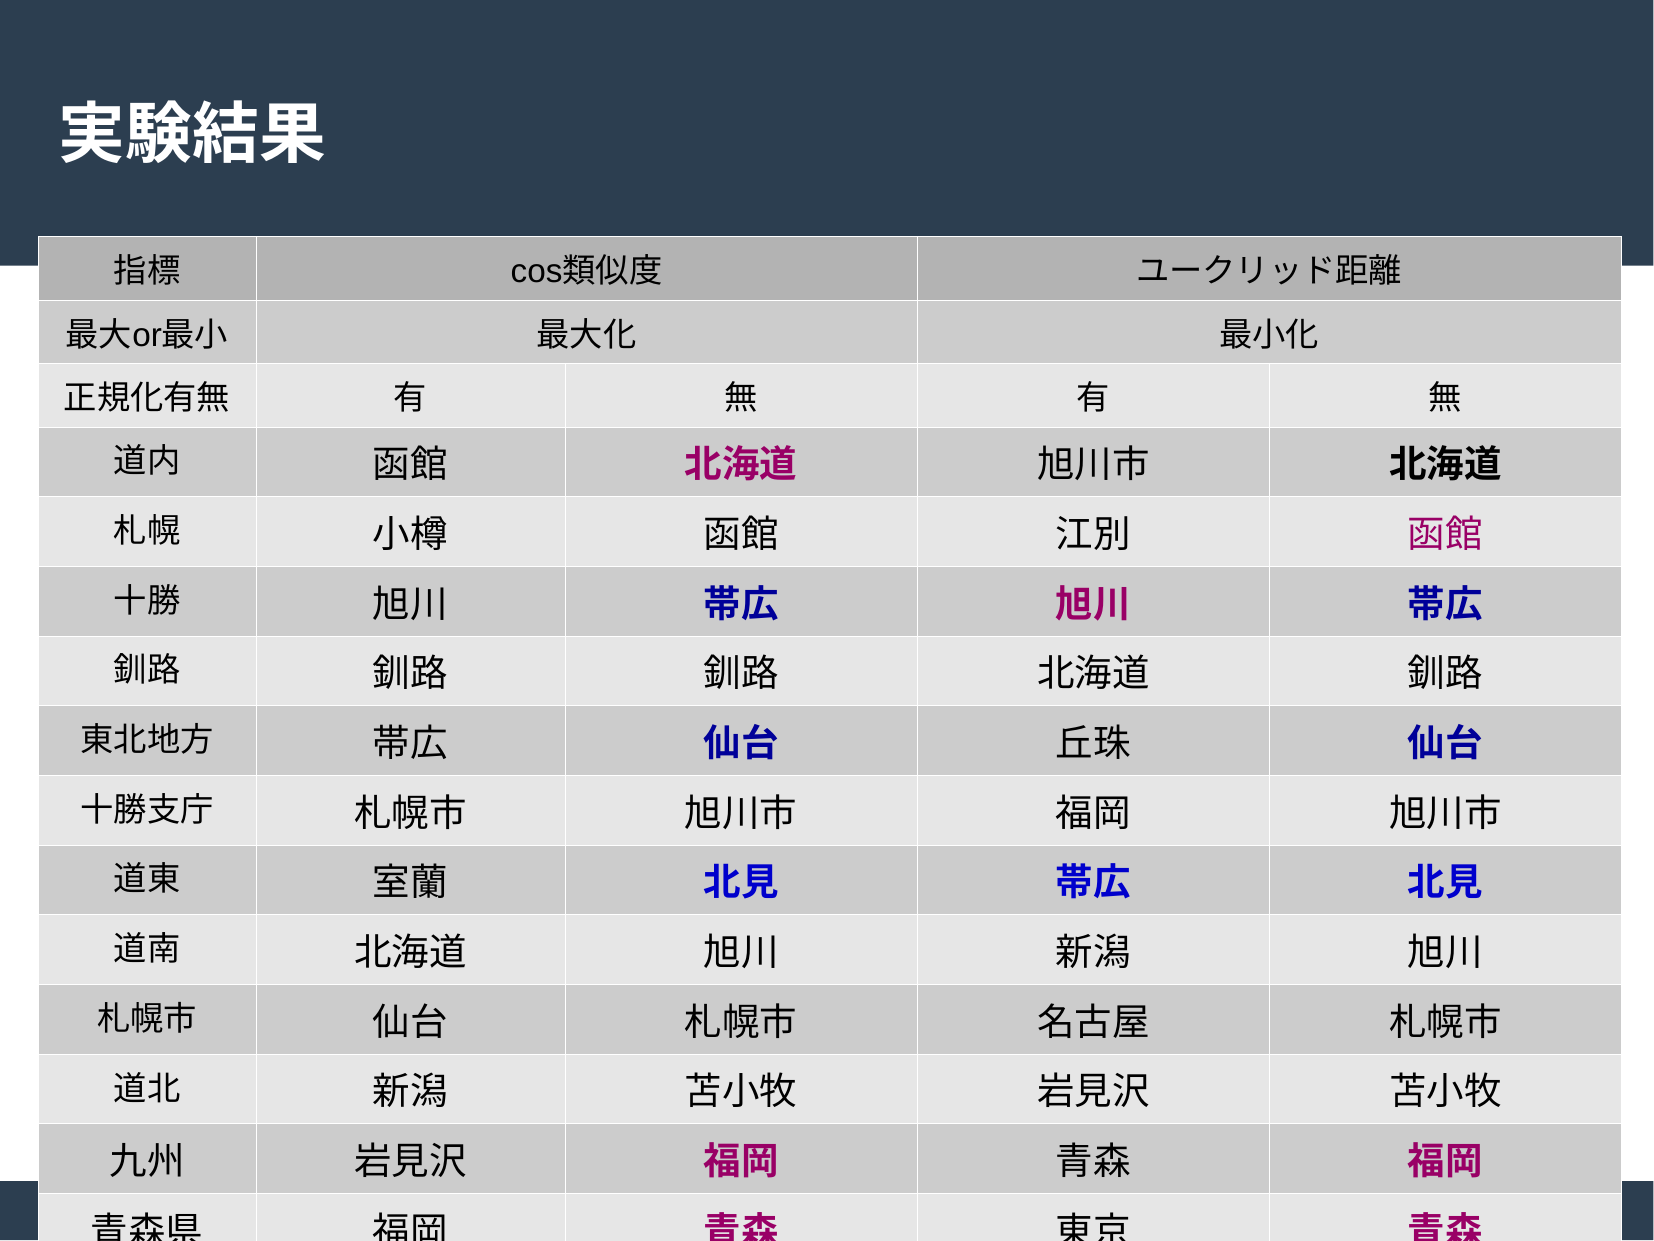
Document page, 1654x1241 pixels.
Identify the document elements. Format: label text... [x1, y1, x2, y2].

table_cell 道東 [39, 846, 256, 914]
table_cell 青森県 [39, 1194, 256, 1241]
table_cell 函館 [1270, 497, 1621, 566]
table_cell 札幌 [39, 497, 256, 566]
table_cell 旭川 [1270, 915, 1621, 984]
title 実験結果 [59, 49, 1595, 207]
table_cell 青森 [918, 1124, 1269, 1193]
table_cell 旭川 [918, 567, 1269, 636]
table_cell 北海道 [566, 428, 917, 496]
table_cell 北見 [566, 846, 917, 914]
table_cell 函館 [257, 428, 565, 496]
table_cell 九州 [39, 1124, 256, 1193]
table_cell 東京 [918, 1194, 1269, 1241]
table_header cos類似度 [257, 237, 917, 300]
table_cell 最小化 [918, 301, 1621, 363]
table_cell 札幌市 [566, 985, 917, 1054]
table_cell 新潟 [257, 1055, 565, 1123]
table_cell 帯広 [257, 706, 565, 775]
table_cell 十勝 [39, 567, 256, 636]
table_cell 室蘭 [257, 846, 565, 914]
table_cell 最大化 [257, 301, 917, 363]
table_cell 新潟 [918, 915, 1269, 984]
table_cell 福岡 [416, 1217, 442, 1241]
table_cell 岩見沢 [257, 1124, 565, 1193]
table_cell 仙台 [257, 985, 565, 1054]
table_cell 道南 [39, 915, 256, 984]
table_cell 岩見沢 [918, 1055, 1269, 1123]
table_cell 正規化有無 [39, 364, 256, 427]
table_cell 札幌市 [1270, 985, 1621, 1054]
table_cell 福岡 [918, 776, 1269, 845]
table_cell 東北地方 [39, 706, 256, 775]
table_cell 旭川市 [566, 776, 917, 845]
table_cell 北海道 [1270, 428, 1621, 496]
table_cell 福岡 [1270, 1124, 1621, 1193]
table_cell 帯広 [918, 846, 1269, 914]
table_cell 有 [918, 364, 1269, 427]
table_cell 旭川市 [918, 428, 1269, 496]
table_cell 苫小牧 [566, 1055, 917, 1123]
table_cell 東京 [1103, 1225, 1121, 1232]
table_cell 名古屋 [918, 985, 1269, 1054]
table_cell 旭川市 [1270, 776, 1621, 845]
table_cell 帯広 [1270, 567, 1621, 636]
table_cell 十勝支庁 [39, 776, 256, 845]
table_cell 道北 [39, 1055, 256, 1123]
table_cell 旭川 [257, 567, 565, 636]
table_cell 仙台 [1270, 706, 1621, 775]
table_cell 仙台 [566, 706, 917, 775]
table_cell 無 [1270, 364, 1621, 427]
table_cell 釧路 [39, 637, 256, 705]
table_cell 丘珠 [918, 706, 1269, 775]
table_cell 江別 [918, 497, 1269, 566]
table_cell 北海道 [918, 637, 1269, 705]
table_cell 旭川 [566, 915, 917, 984]
table_cell 釧路 [566, 637, 917, 705]
table_cell 福岡 [382, 1231, 387, 1241]
table_cell 無 [566, 364, 917, 427]
table_cell 小樽 [257, 497, 565, 566]
table_cell 道内 [39, 428, 256, 496]
table_cell 札幌市 [257, 776, 565, 845]
table_cell 札幌市 [39, 985, 256, 1054]
table_cell 福岡 [257, 1194, 565, 1241]
table_cell 函館 [566, 497, 917, 566]
table_cell 有 [257, 364, 565, 427]
table_cell 苫小牧 [1270, 1055, 1621, 1123]
table_cell 北海道 [257, 915, 565, 984]
table_header ユークリッド距離 [918, 237, 1621, 300]
table_cell 釧路 [1270, 637, 1621, 705]
table_cell 帯広 [566, 567, 917, 636]
table_cell 釧路 [257, 637, 565, 705]
table_cell 北見 [1270, 846, 1621, 914]
table_cell 福岡 [566, 1124, 917, 1193]
table_header 指標 [39, 237, 256, 300]
table_cell 青森 [566, 1194, 917, 1241]
table_cell 青森 [1270, 1194, 1621, 1241]
table_cell 最大or最小 [39, 301, 256, 363]
